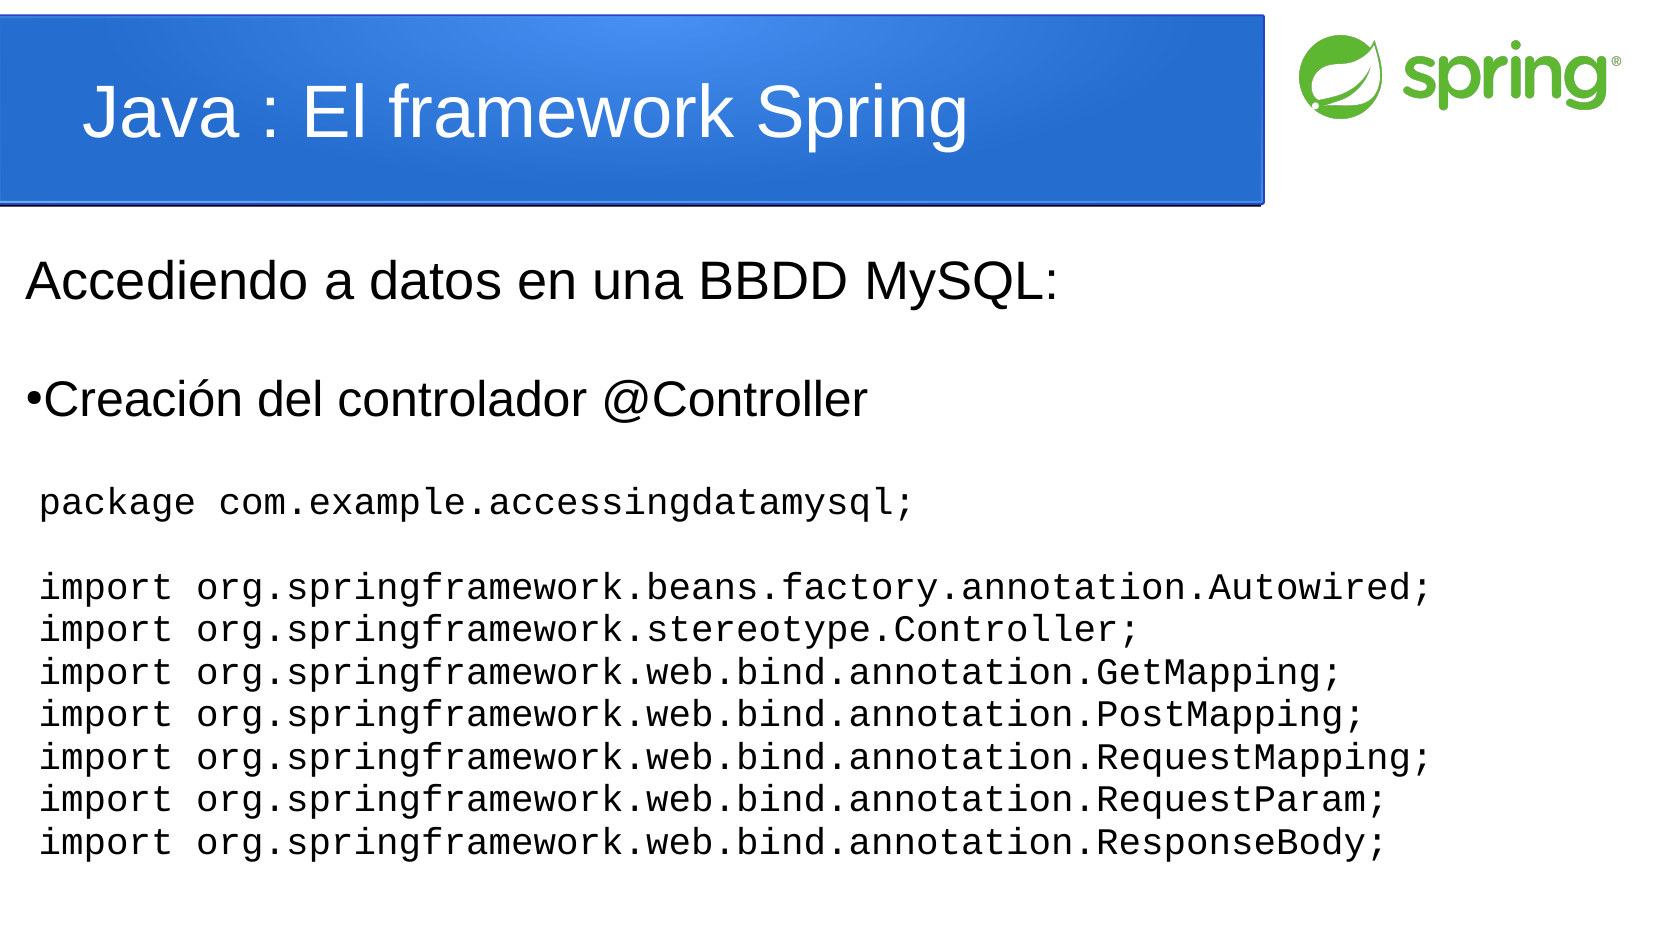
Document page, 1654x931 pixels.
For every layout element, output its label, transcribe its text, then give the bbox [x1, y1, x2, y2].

title Java : El framework Spring [82, 35, 1235, 164]
subtitle Accediendo a datos en una BBDD MySQL: Creación del controlador @Controller package com.example.accessingdatamysql; import org.springframework.beans.factory.annotation.Autowired; import org.springframework.stereotype.Controller; import org.springframework.web.bind.annotation.GetMapping; import org.springframework.web.bind.annotation.PostMapping; import org.springframework.web.bind.annotation.RequestMapping; import org.springframework.web.bind.annotation.RequestParam; import org.springframework.web.bind.annotation.ResponseBody; [25, 164, 1644, 931]
picture [1299, 35, 1621, 119]
